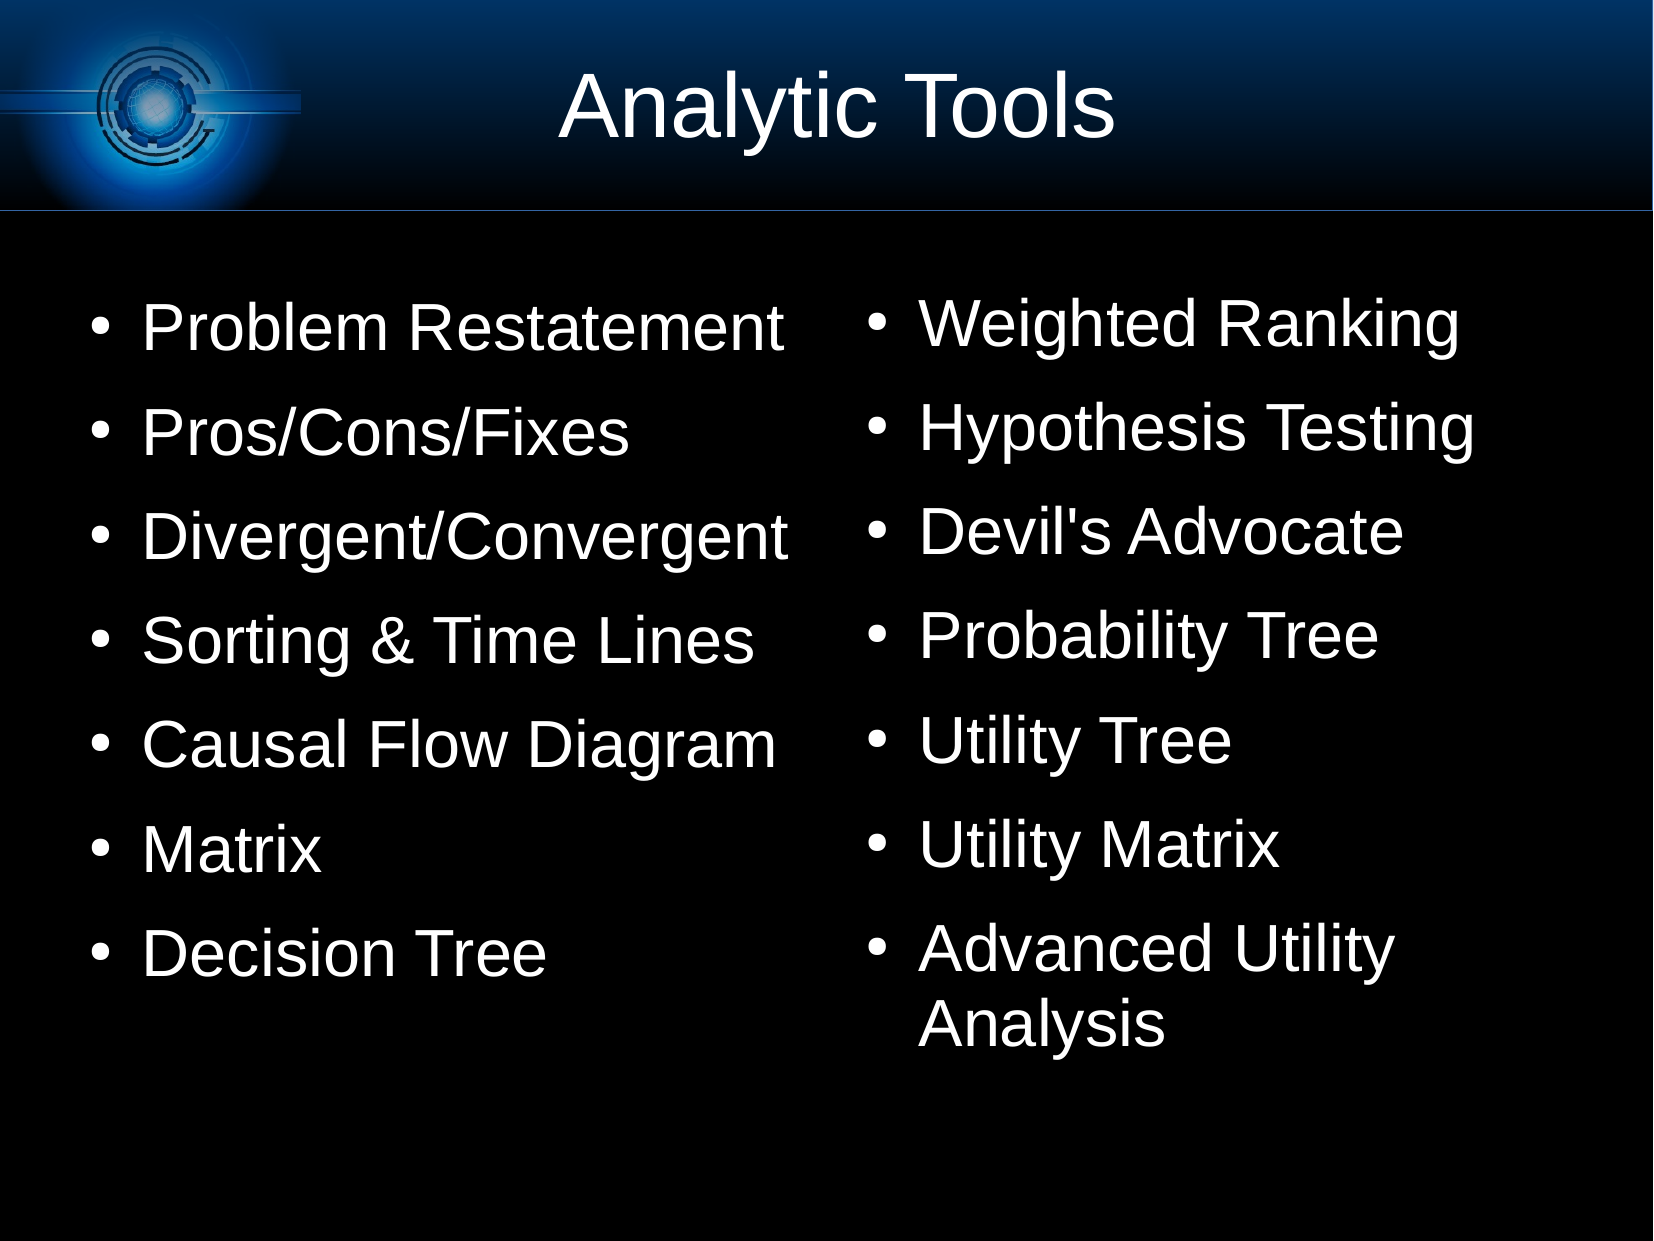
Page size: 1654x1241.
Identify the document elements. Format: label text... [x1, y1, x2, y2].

list Weighted Ranking Hypothesis Testing Devil's Advocate Probability Tree Utility Tree Utility Matrix Advanced Utility Analysis [847, 285, 1591, 1186]
picture [0, 87, 94, 210]
list Problem Restatement Pros/Cons/Fixes Divergent/Convergent Sorting & Time Lines Causal Flow Diagram Matrix Decision Tree [70, 290, 814, 1186]
title Analytic Tools [94, 2, 1583, 210]
